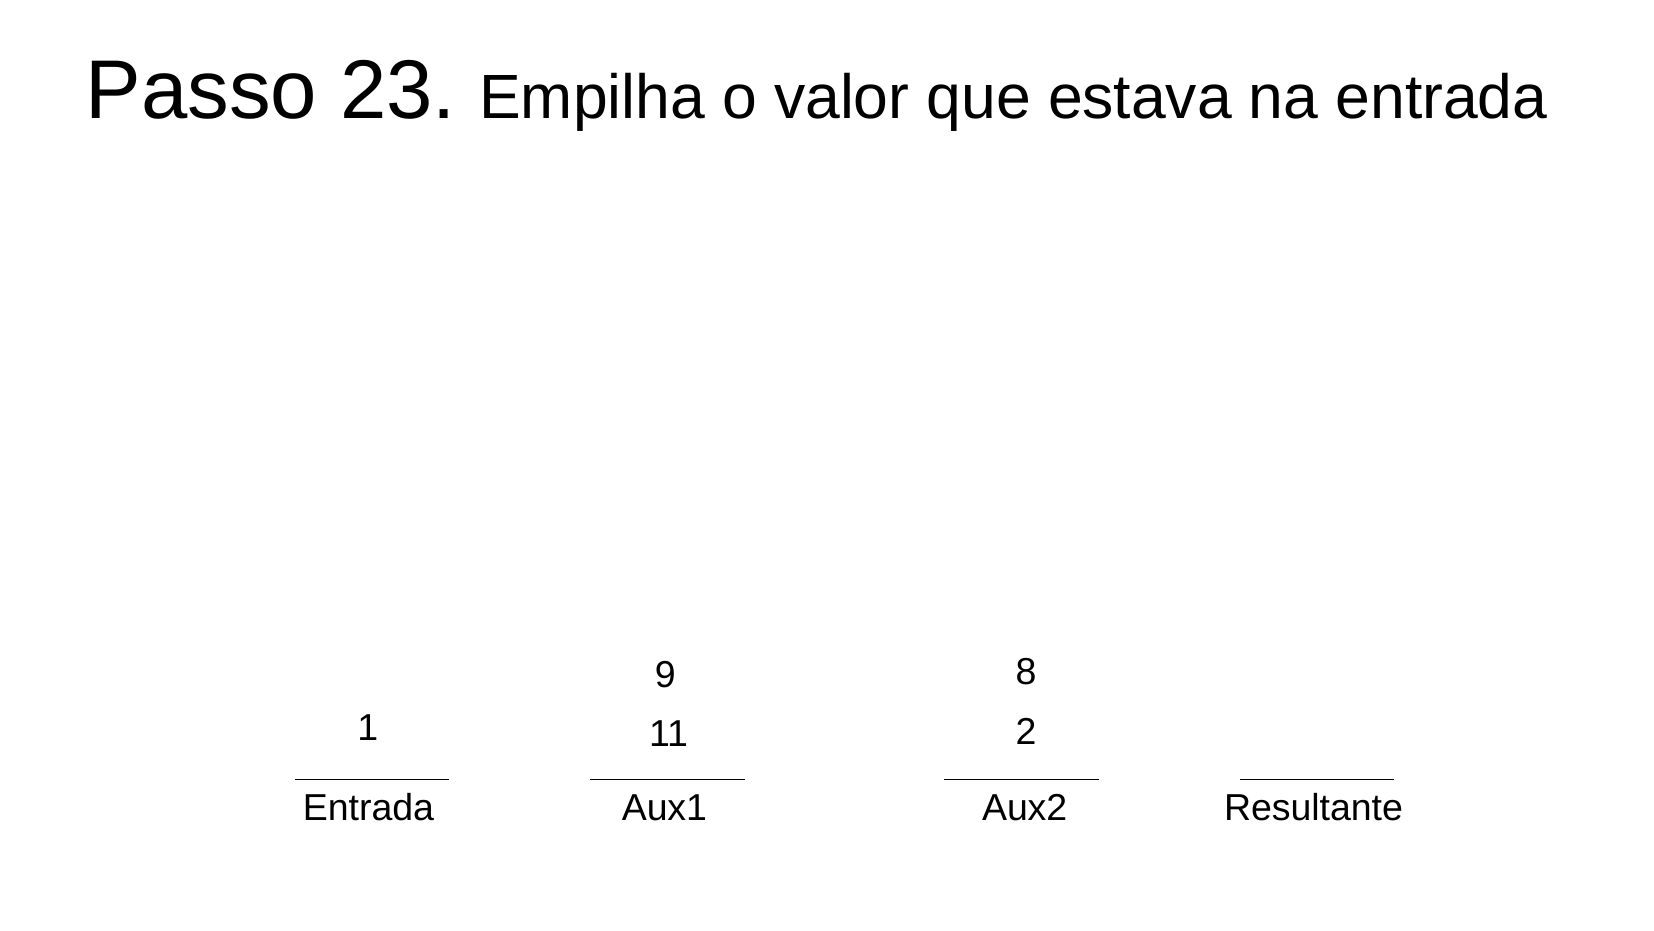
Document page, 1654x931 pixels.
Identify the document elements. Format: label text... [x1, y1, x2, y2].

text_box Entrada [288, 779, 449, 837]
text_box 2 [1000, 702, 1052, 760]
text_box Passo 23. Empilha o valor que estava na entrada [70, 35, 1583, 353]
text_box 1 [342, 699, 393, 756]
text_box Aux1 [607, 780, 723, 837]
text_box 9 [640, 645, 709, 703]
text_box 11 [634, 705, 703, 762]
text_box 8 [1000, 643, 1052, 701]
text_box Resultante [1209, 779, 1418, 837]
text_box Aux2 [967, 780, 1083, 837]
